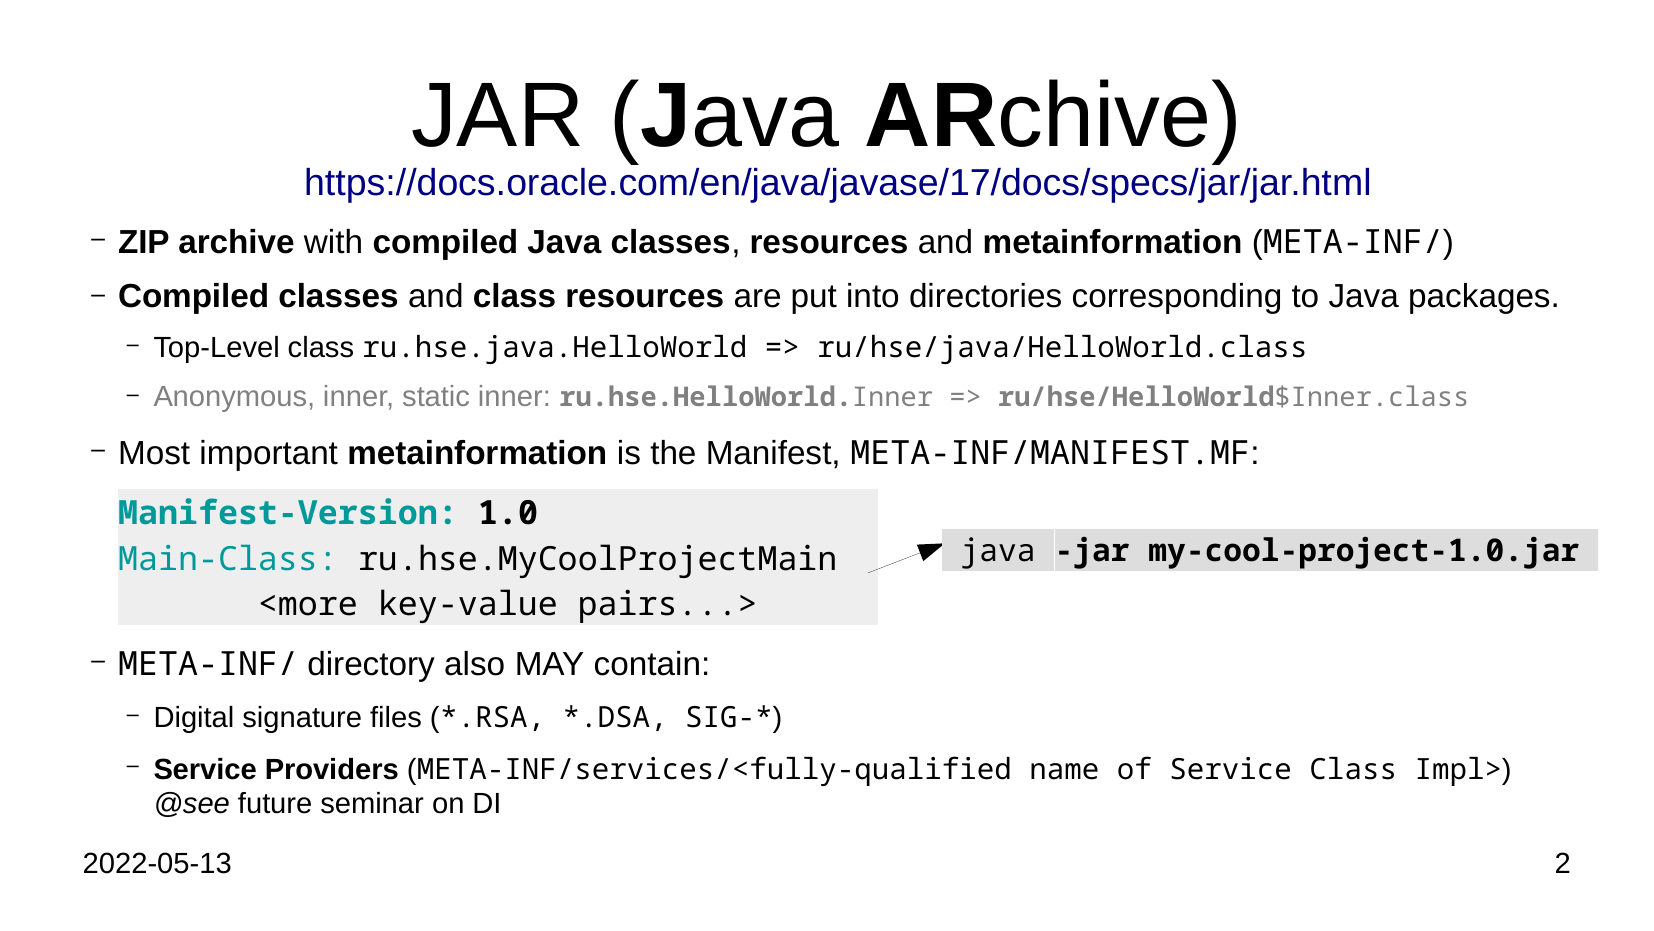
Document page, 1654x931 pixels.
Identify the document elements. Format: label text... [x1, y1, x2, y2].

list ZIP archive with compiled Java classes, resources and metainformation (META-INF/) Compiled classes and class resources are put into directories corresponding to Java packages. Top-Level class ru.hse.java.HelloWorld => ru/hse/java/HelloWorld.class Anonymous, inner, static inner: ru.hse.HelloWorld.Inner => ru/hse/HelloWorld$Inner.class Most important metainformation is the Manifest, META-INF/MANIFEST.MF: Manifest-Version: 1.0 Main-Class: ru.hse.MyCoolProjectMain <more key-value pairs...> META-INF/ directory also MAY contain: Digital signature files (*.RSA, *.DSA, SIG-*) Service Providers (META-INF/services/<fully-qualified name of Service Class Impl>) @see future seminar on DI [82, 217, 1571, 839]
title JAR (Java ARchive) [82, 37, 1571, 193]
text_box https://docs.oracle.com/en/java/javase/17/docs/specs/jar/jar.html [289, 153, 1387, 211]
text_box java -jar my-cool-project-1.0.jar [927, 520, 1619, 609]
